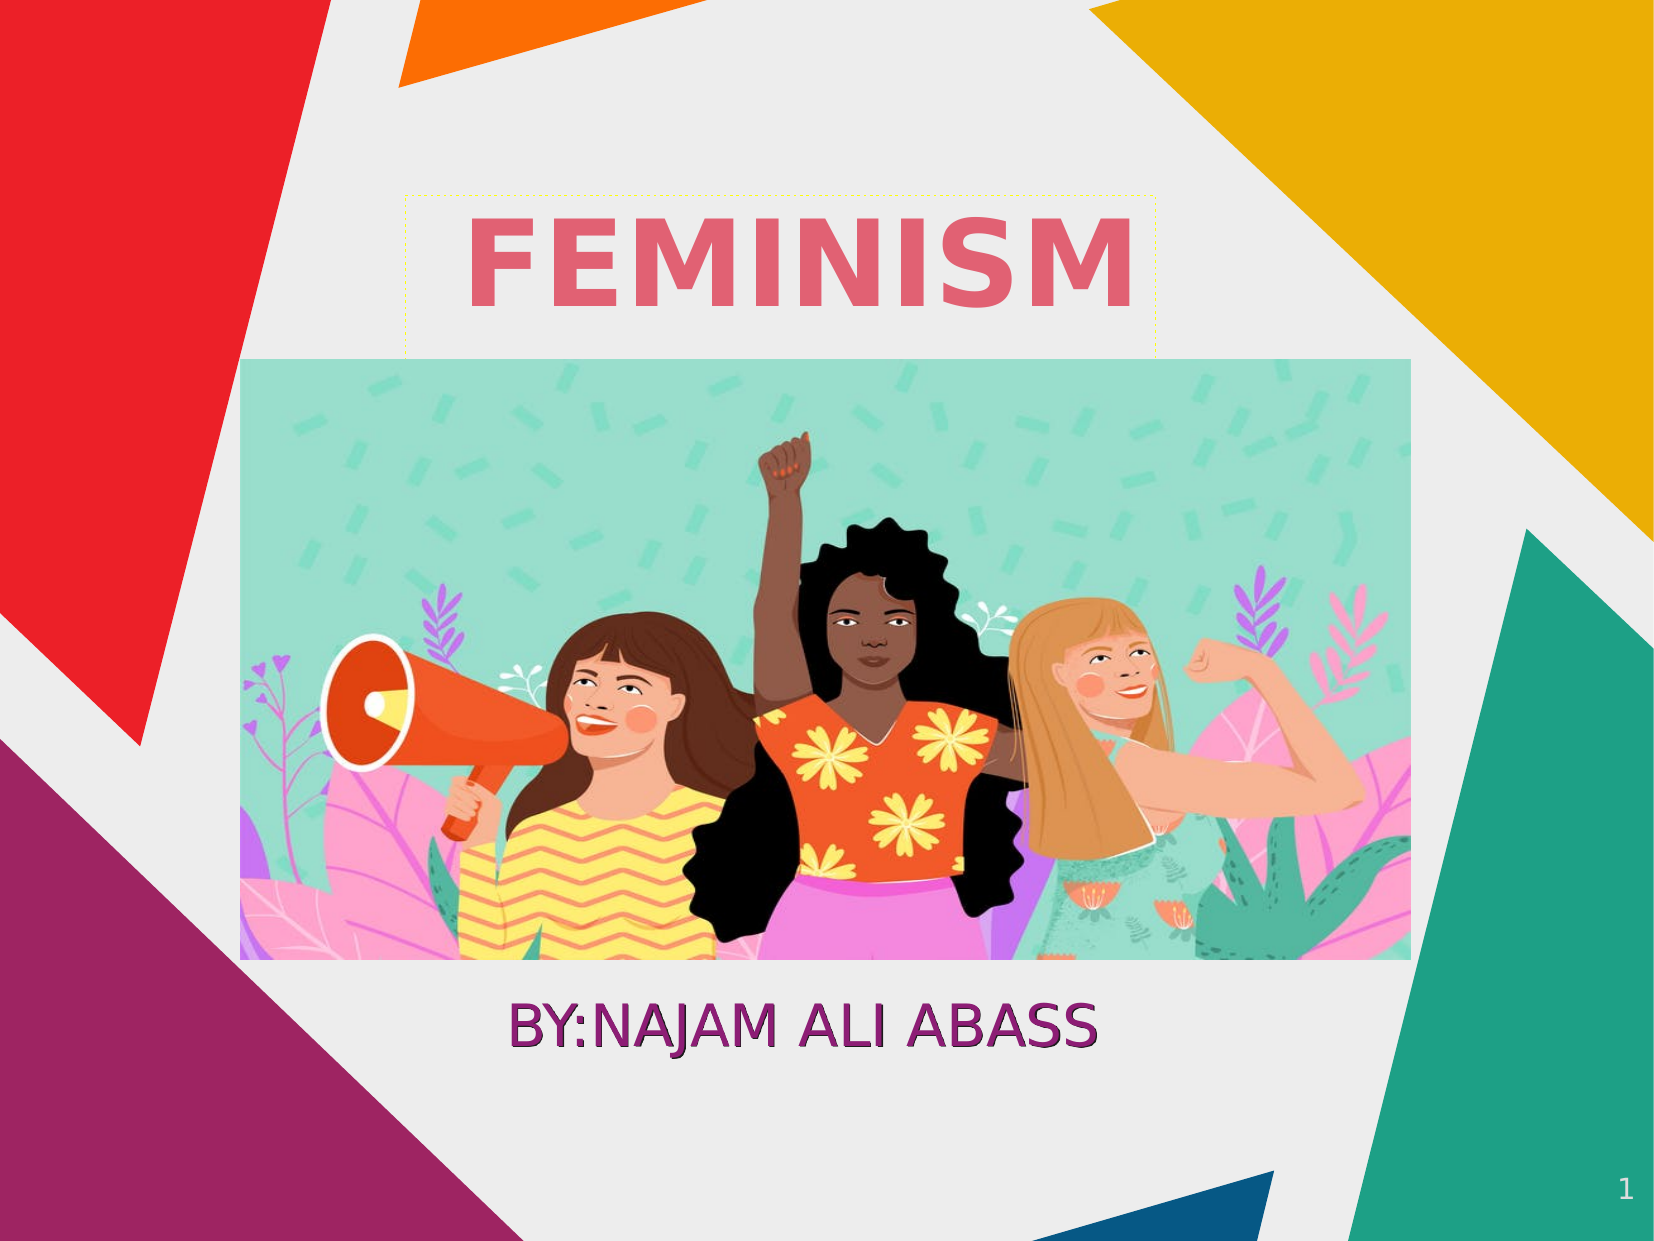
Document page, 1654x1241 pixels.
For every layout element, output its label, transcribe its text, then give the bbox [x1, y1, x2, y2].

list FEMINISM [405, 195, 1156, 359]
title BY:NAJAM ALI ABASS [91, 928, 1516, 1126]
picture [240, 359, 1411, 961]
